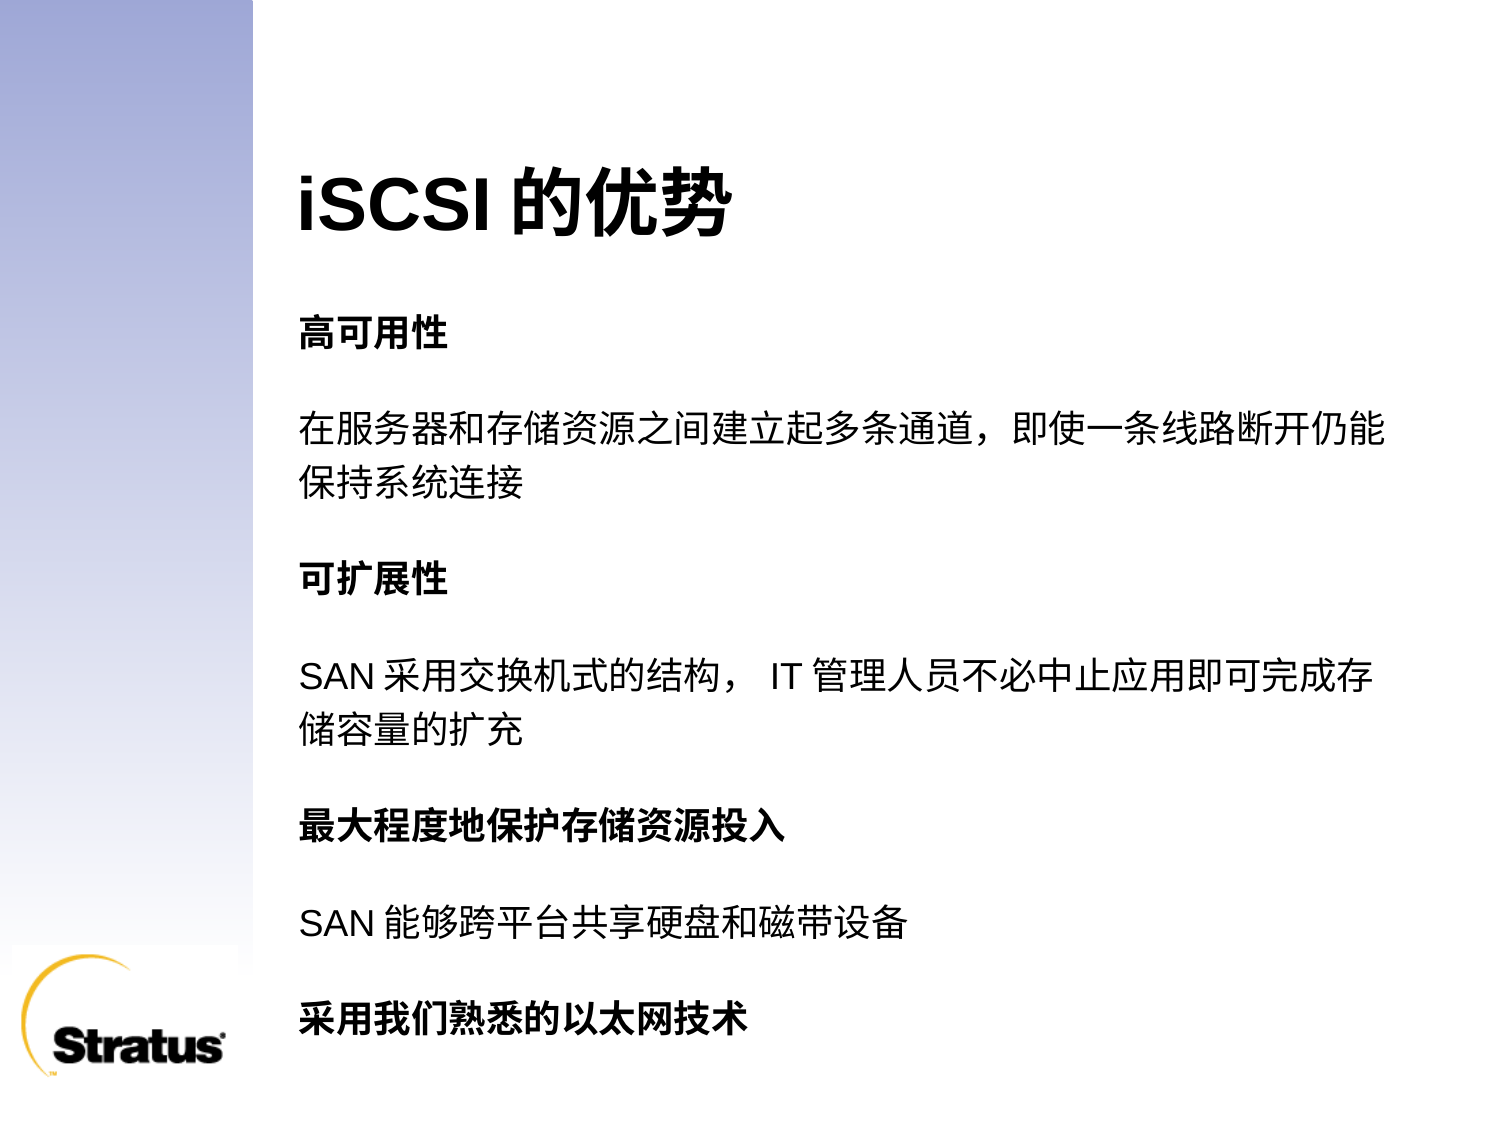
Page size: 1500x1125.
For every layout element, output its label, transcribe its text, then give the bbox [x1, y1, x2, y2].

title iSCSI的优势 [296, 115, 1447, 289]
text_box 高可用性 在服务器和存储资源之间建立起多条通道，即使一条线路断开仍能保持系统连接 可扩展性 SAN采用交换机式的结构，IT管理人员不必中止应用即可完成存储容量的扩充 最大程度地保护存储资源投入 SAN能够跨平台共享硬盘和磁带设备 采用我们熟悉的以太网技术 [283, 295, 1418, 952]
picture [12, 945, 238, 1088]
